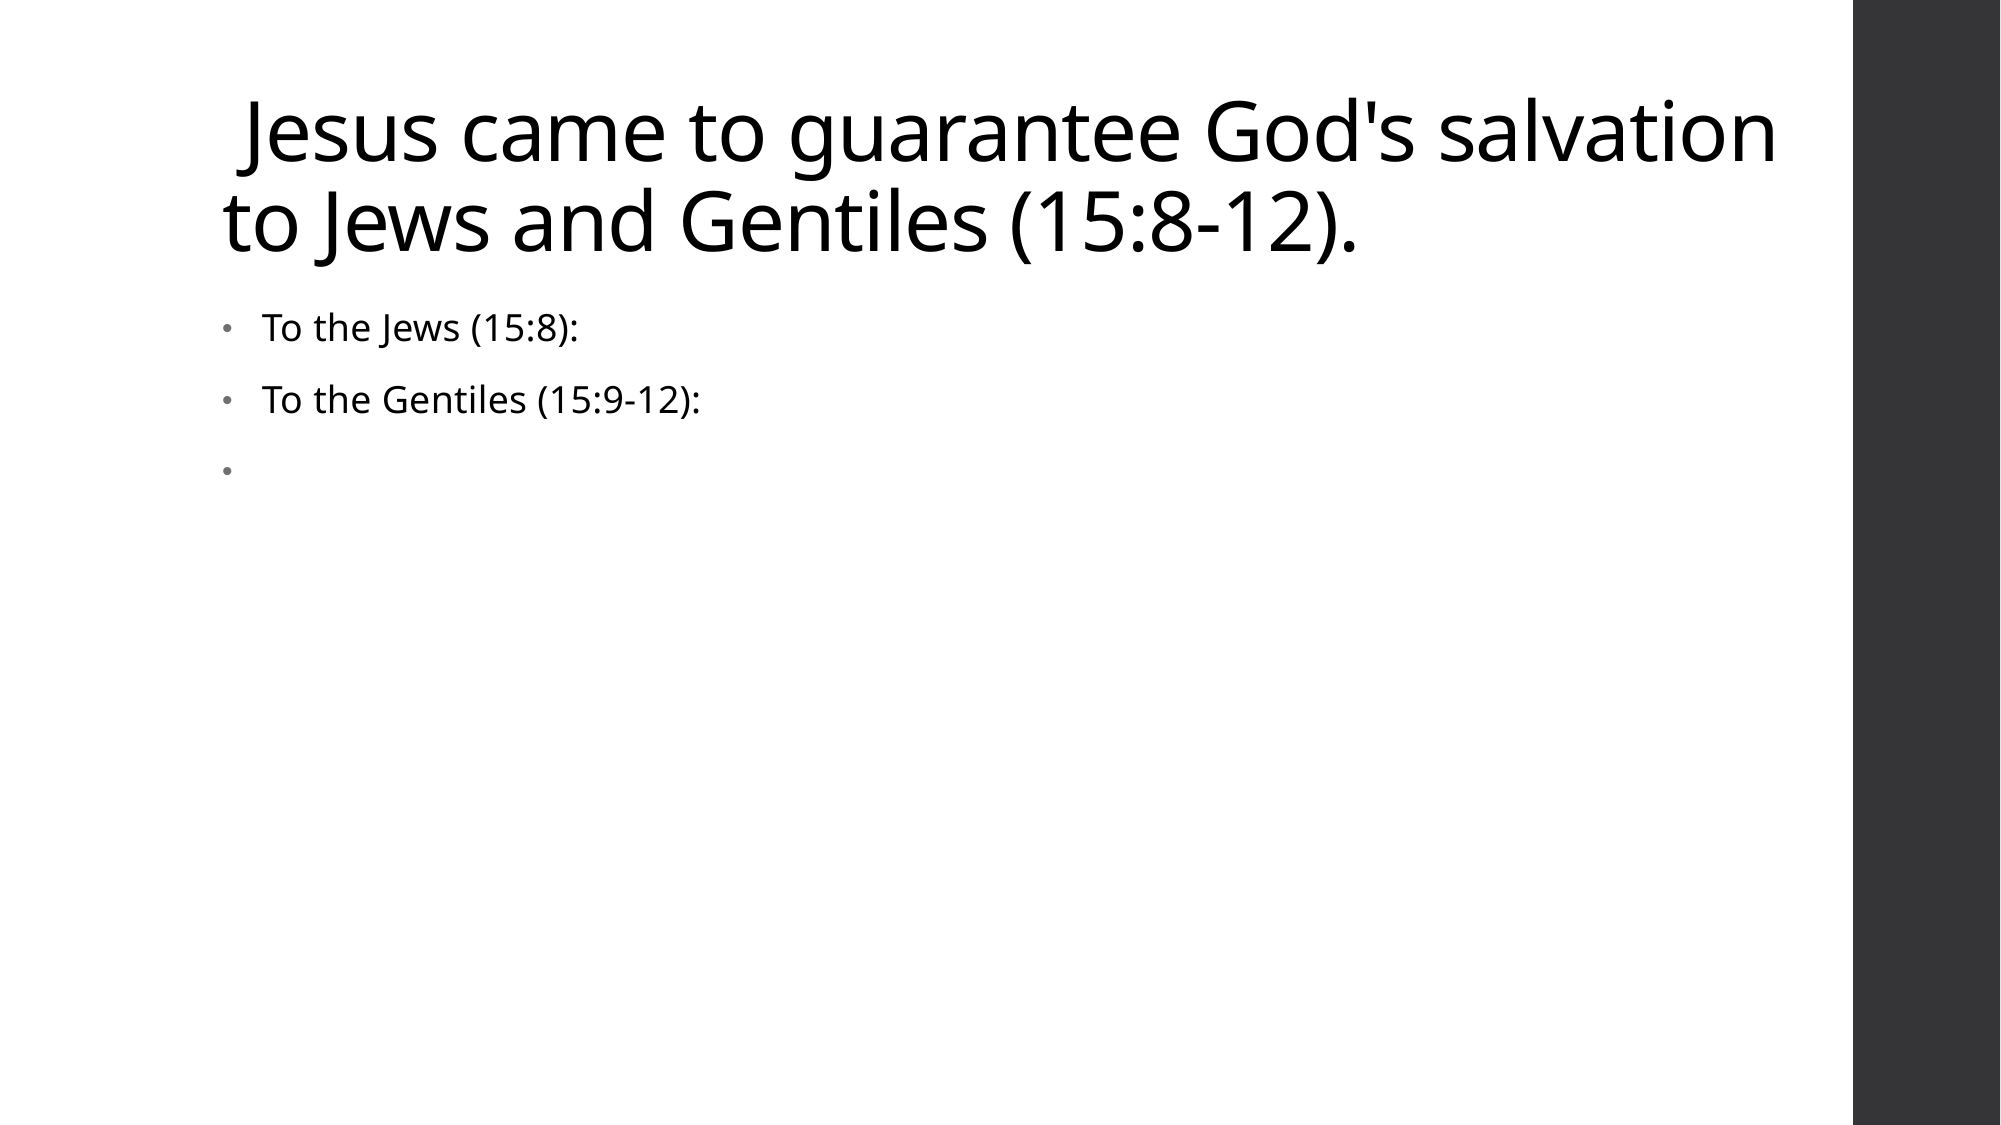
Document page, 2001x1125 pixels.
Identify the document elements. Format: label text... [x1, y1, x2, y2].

list To the Jews (15:8): To the Gentiles (15:9-12): [206, 299, 1617, 1014]
title Jesus came to guarantee God's salvation to Jews and Gentiles (15:8-12). [206, 60, 1797, 278]
